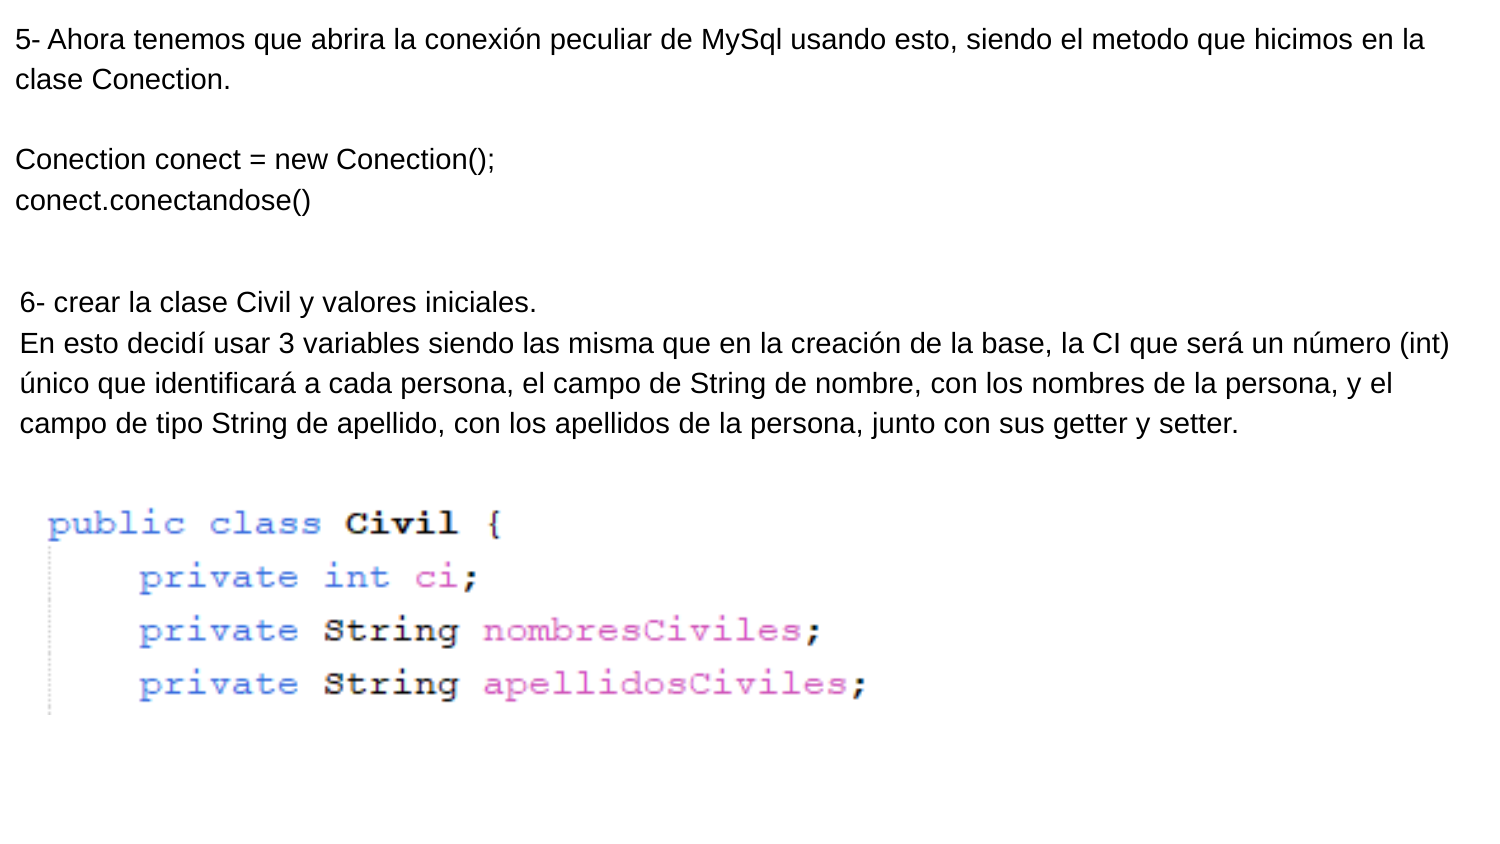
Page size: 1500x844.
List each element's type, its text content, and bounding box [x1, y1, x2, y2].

picture [21, 486, 928, 715]
text_box 5- Ahora tenemos que abrira la conexión peculiar de MySql usando esto, siendo el metodo que hicimos en la clase Conection. Conection conect = new Conection(); conect.conectandose() [0, 0, 1500, 231]
text_box 6- crear la clase Civil y valores iniciales. En esto decidí usar 3 variables siendo las misma que en la creación de la base, la CI que será un número (int) único que identificará a cada persona, el campo de String de nombre, con los nombres de la persona, y el campo de tipo String de apellido, con los apellidos de la persona, junto con sus getter y setter. [4, 263, 1500, 455]
